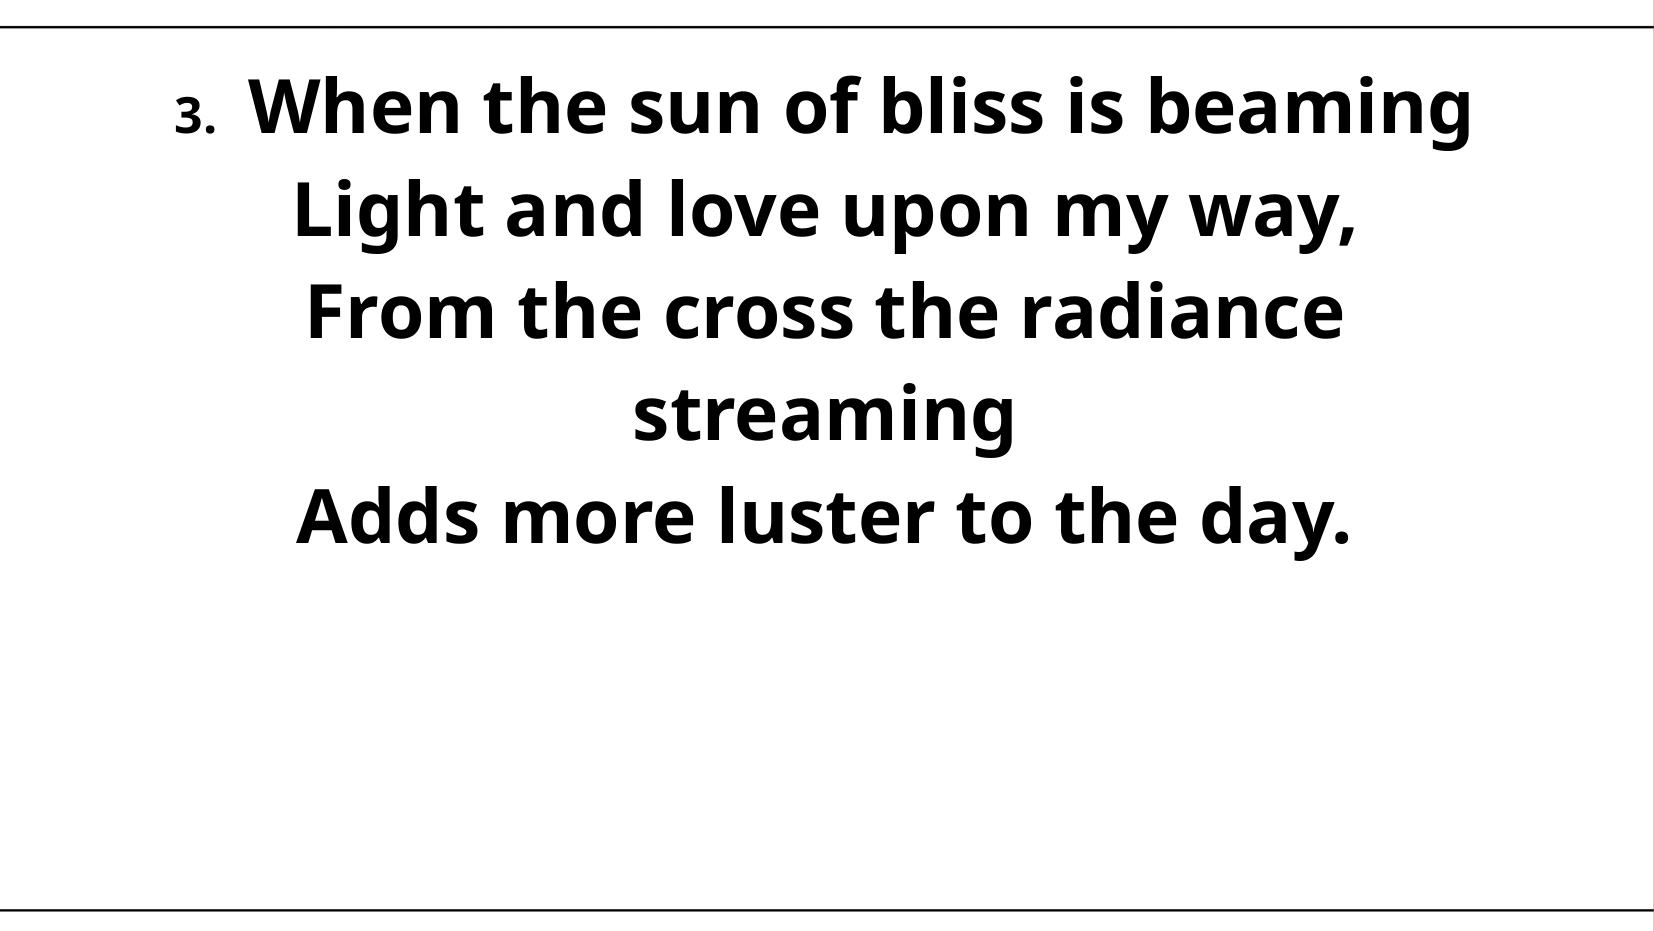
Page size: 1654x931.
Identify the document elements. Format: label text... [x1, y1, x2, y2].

text_box 3. When the sun of bliss is beaming Light and love upon my way, From the cross the radiance streaming Adds more luster to the day. [98, 46, 1554, 461]
picture [0, 0, 1654, 931]
